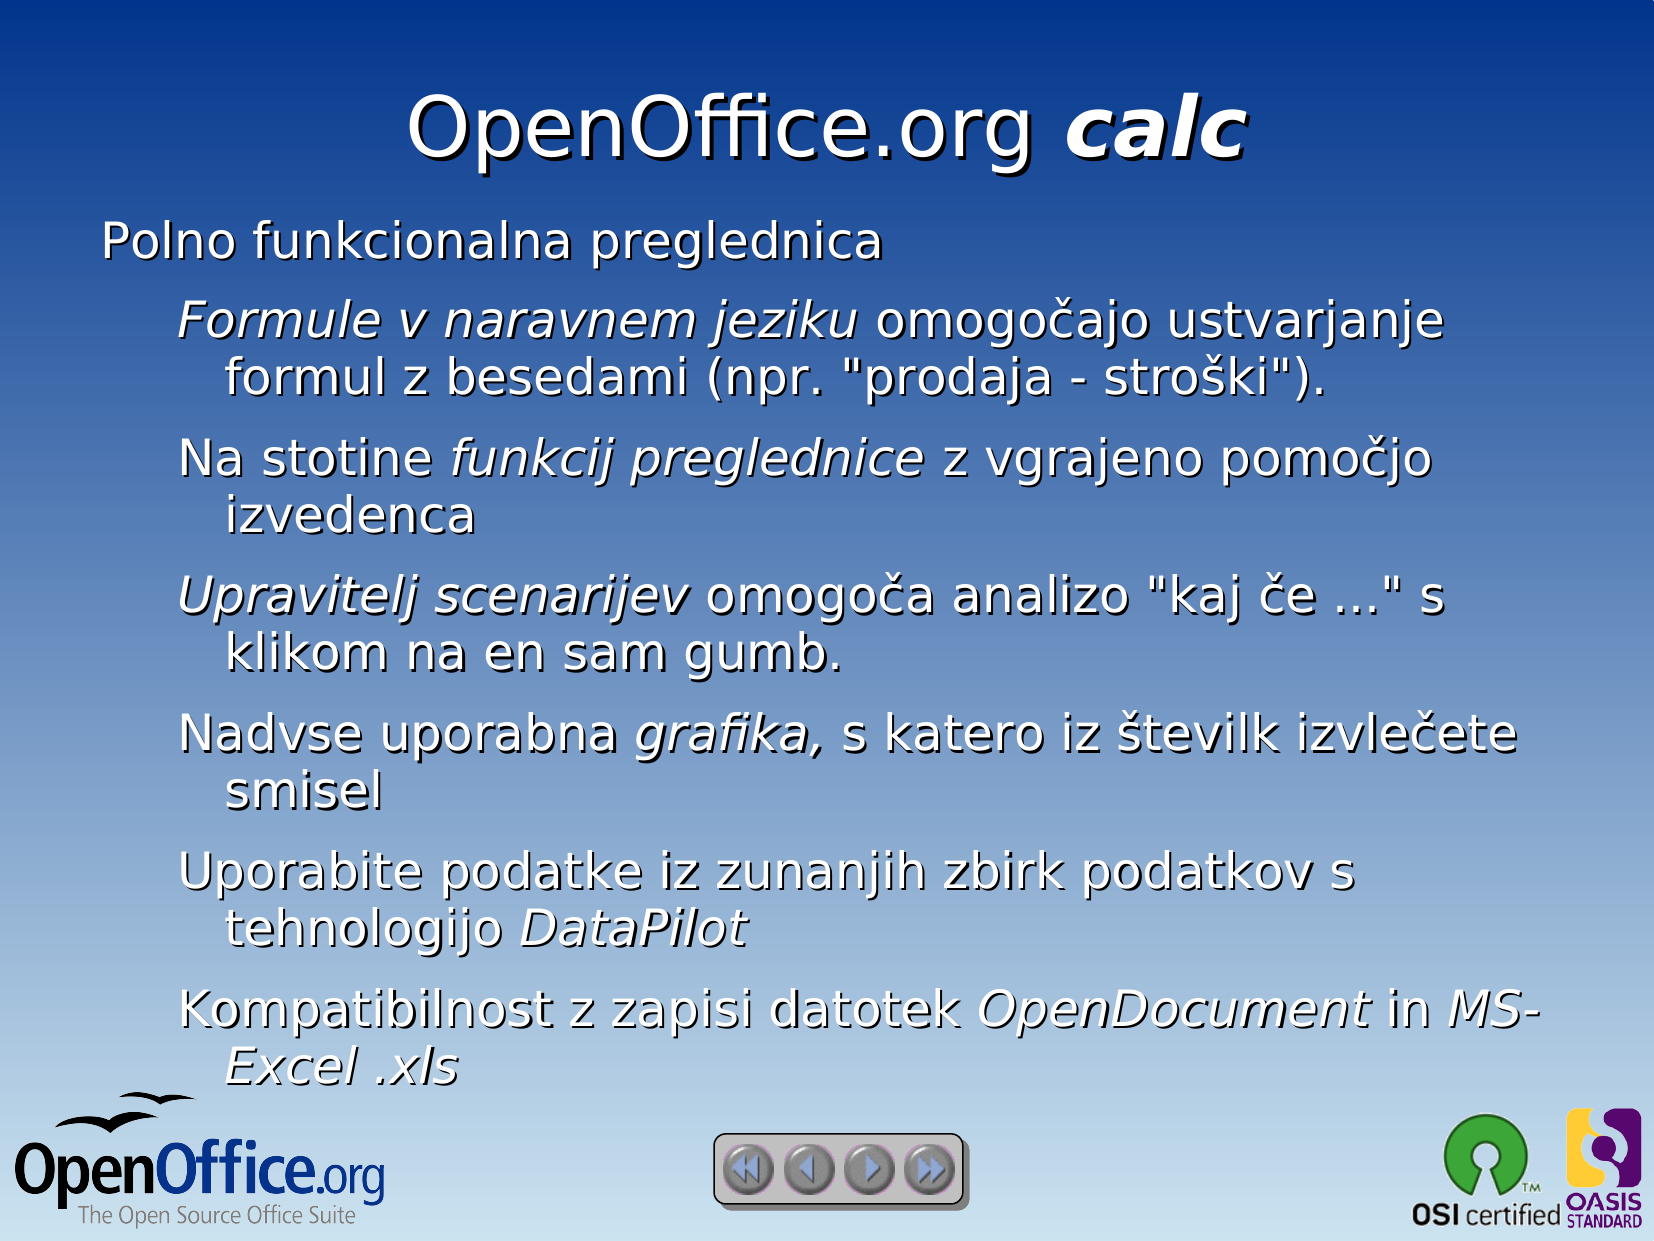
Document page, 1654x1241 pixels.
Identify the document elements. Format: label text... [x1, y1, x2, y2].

picture [723, 1144, 774, 1195]
list Polno funkcionalna preglednica Formule v naravnem jeziku omogočajo ustvarjanje formul z besedami (npr. "prodaja - stroški"). Na stotine funkcij preglednice z vgrajeno pomočjo izvedenca Upravitelj scenarijev omogoča analizo "kaj če ..." s klikom na en sam gumb. Nadvse uporabna grafika, s katero iz številk izvlečete smisel Uporabite podatke iz zunanjih zbirk podatkov s tehnologijo DataPilot Kompatibilnost z zapisi datotek OpenDocument in MS-Excel .xls [82, 212, 1571, 1110]
picture [904, 1144, 955, 1195]
text_box [714, 1133, 963, 1204]
picture [784, 1144, 835, 1195]
picture [15, 1092, 384, 1229]
title OpenOffice.org calc [82, 56, 1571, 200]
picture [844, 1144, 895, 1195]
picture [1405, 1102, 1654, 1238]
